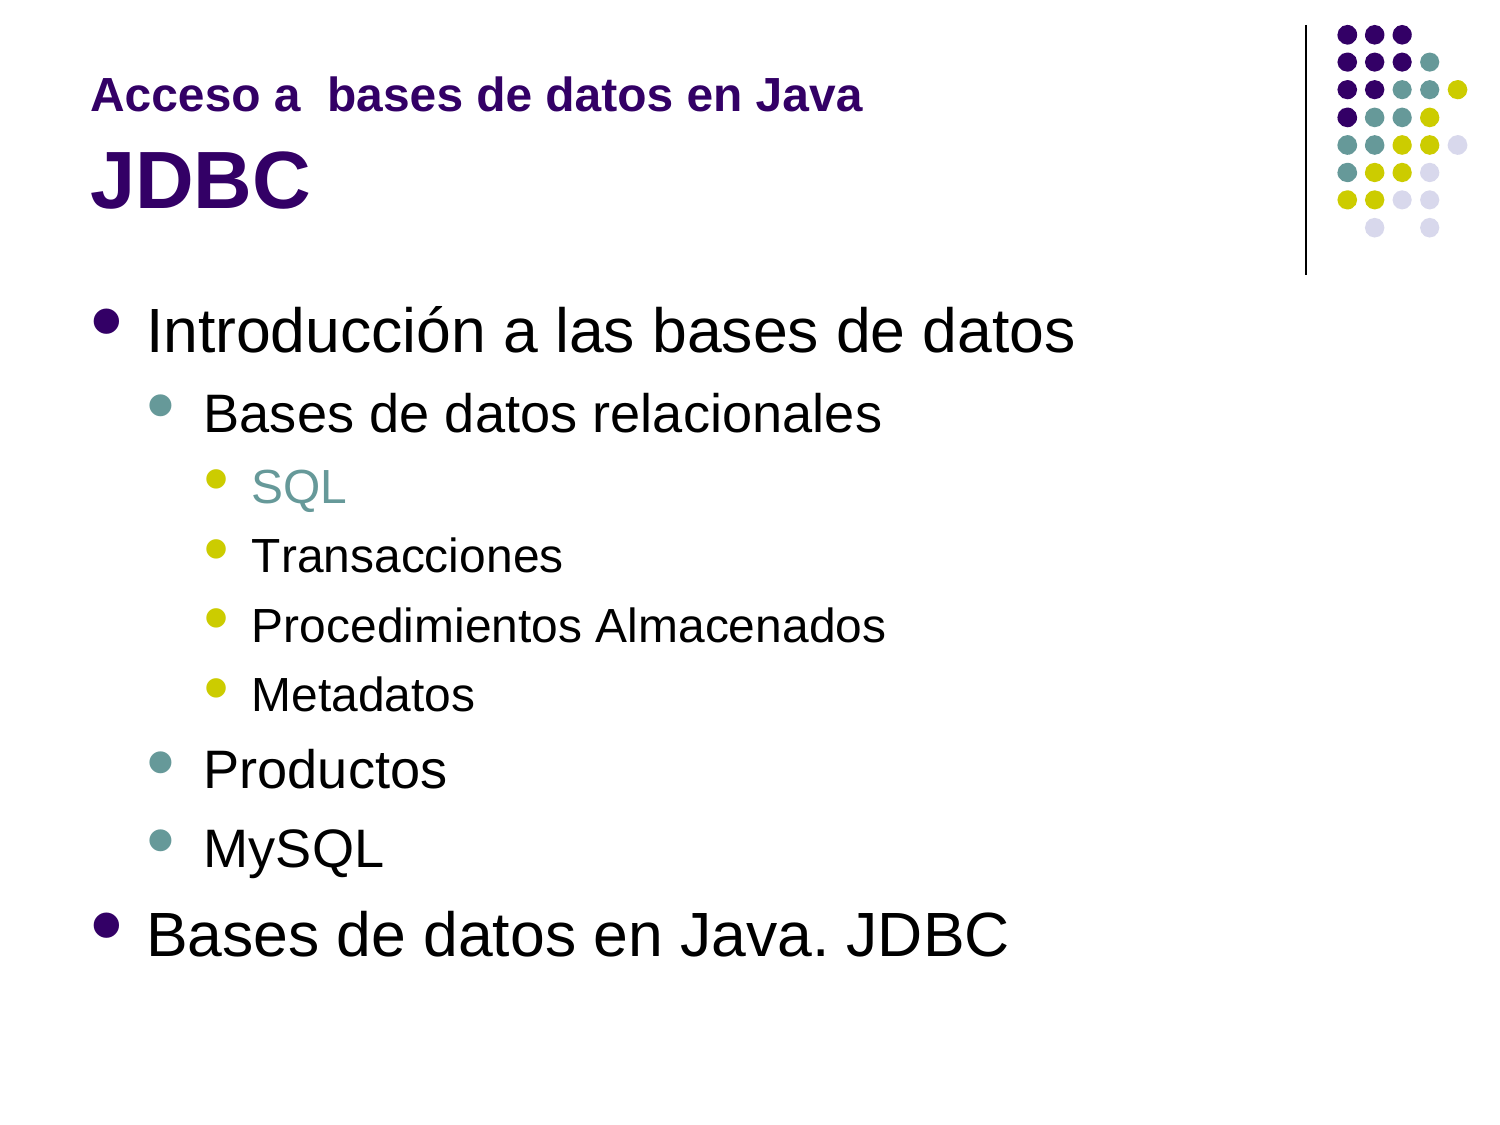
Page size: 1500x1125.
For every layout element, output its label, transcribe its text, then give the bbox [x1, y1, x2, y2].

title Acceso a bases de datos en Java JDBC [74, 20, 1313, 233]
list Introducción a las bases de datos Bases de datos relacionales SQL Transacciones Procedimientos Almacenados Metadatos Productos MySQL Bases de datos en Java. JDBC [75, 282, 1426, 1006]
